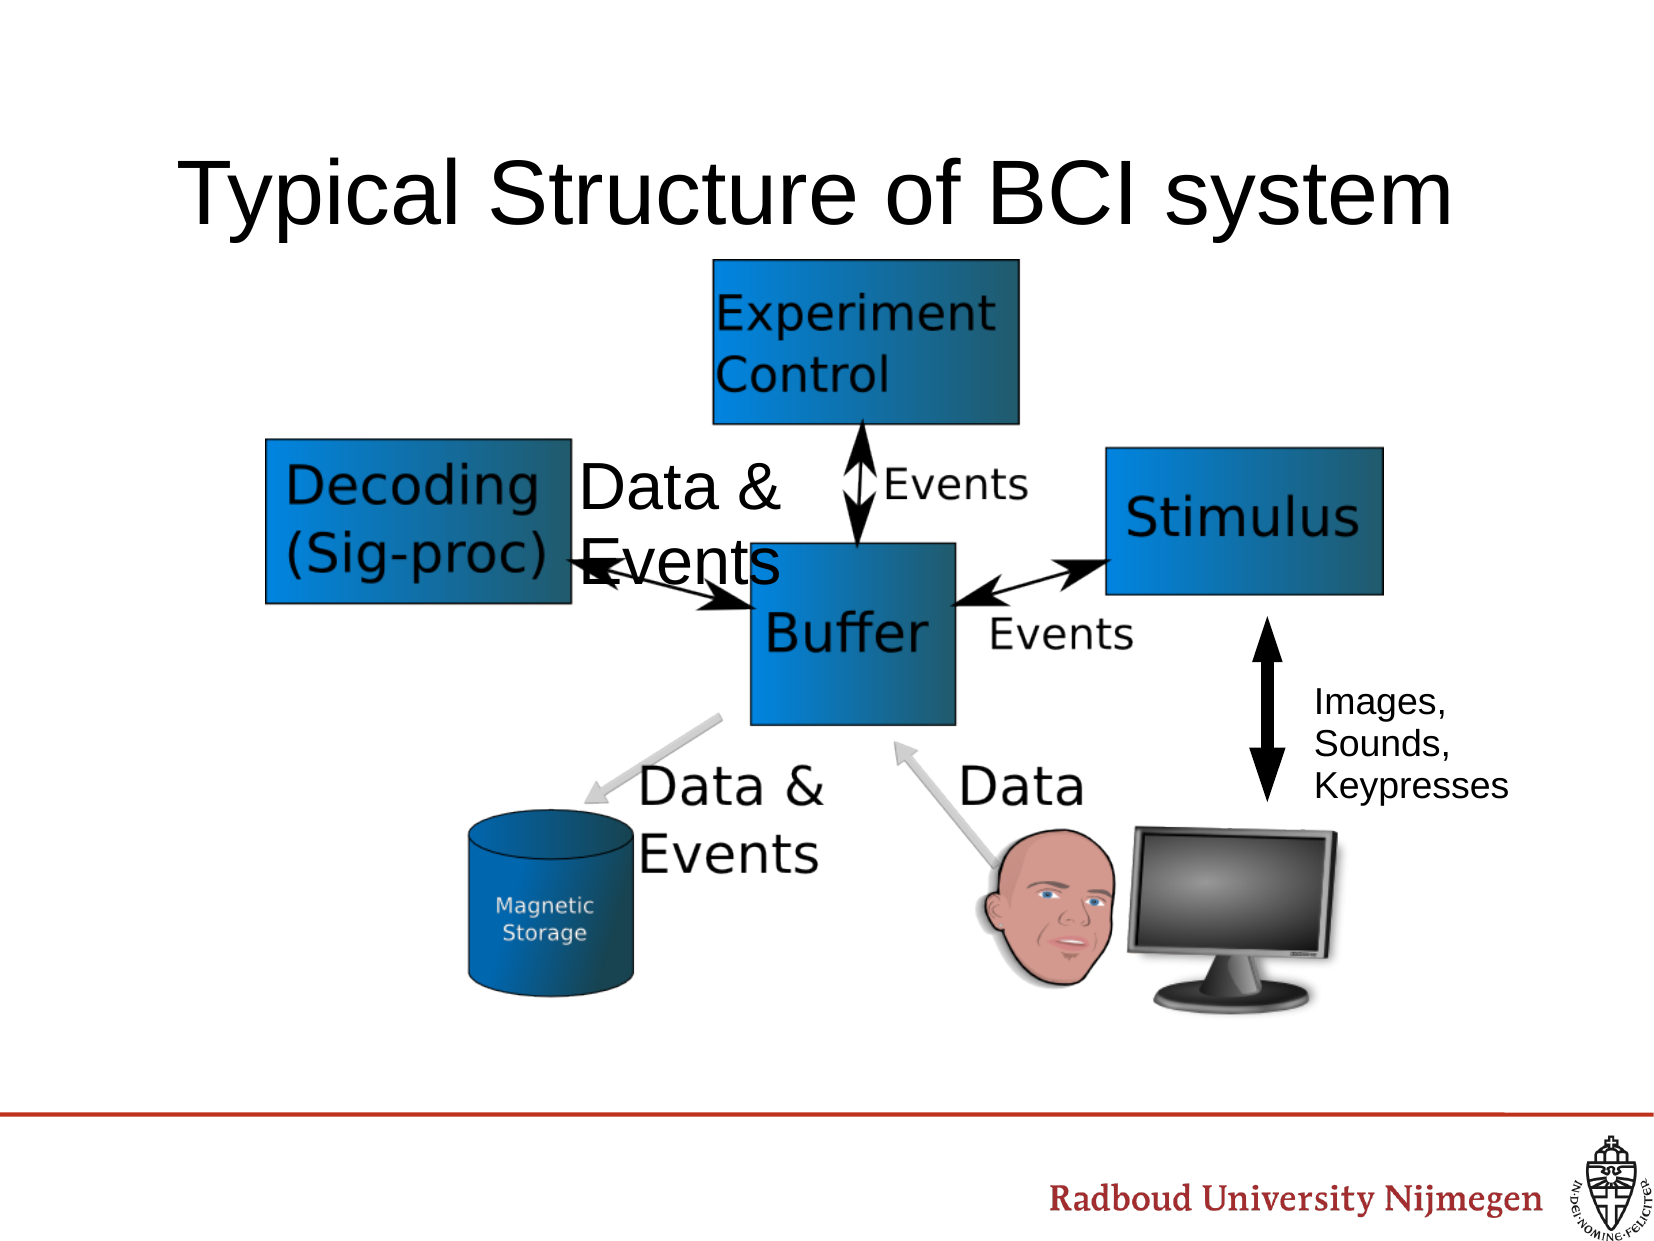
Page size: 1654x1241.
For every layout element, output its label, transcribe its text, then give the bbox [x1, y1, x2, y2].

picture [265, 259, 1384, 1024]
picture [1050, 1134, 1654, 1241]
text_box Images, Sounds, Keypresses [1299, 673, 1525, 815]
text_box Data & Events [563, 441, 798, 607]
title Typical Structure of BCI system [114, 125, 1520, 260]
